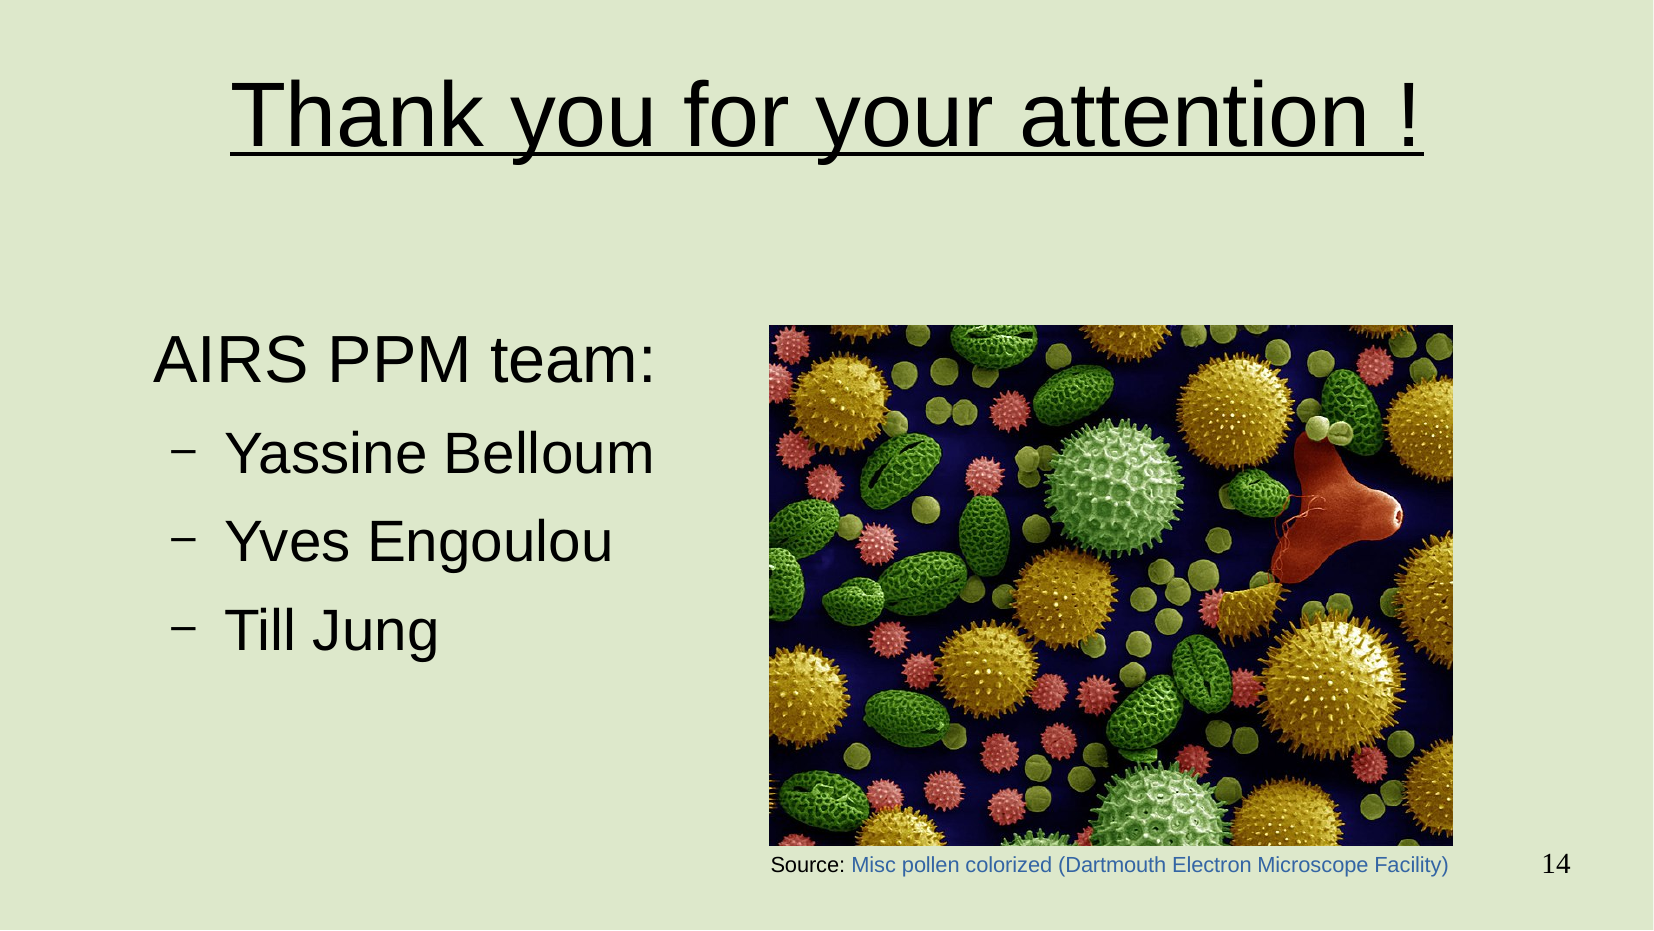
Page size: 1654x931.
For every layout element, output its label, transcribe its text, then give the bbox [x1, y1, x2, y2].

picture [769, 325, 1453, 846]
text_box Source: Misc pollen colorized (Dartmouth Electron Microscope Facility) [755, 845, 1473, 885]
list AIRS PPM team: Yassine Belloum Yves Engoulou Till Jung [82, 217, 1571, 758]
title Thank you for your attention ! [82, 37, 1571, 193]
